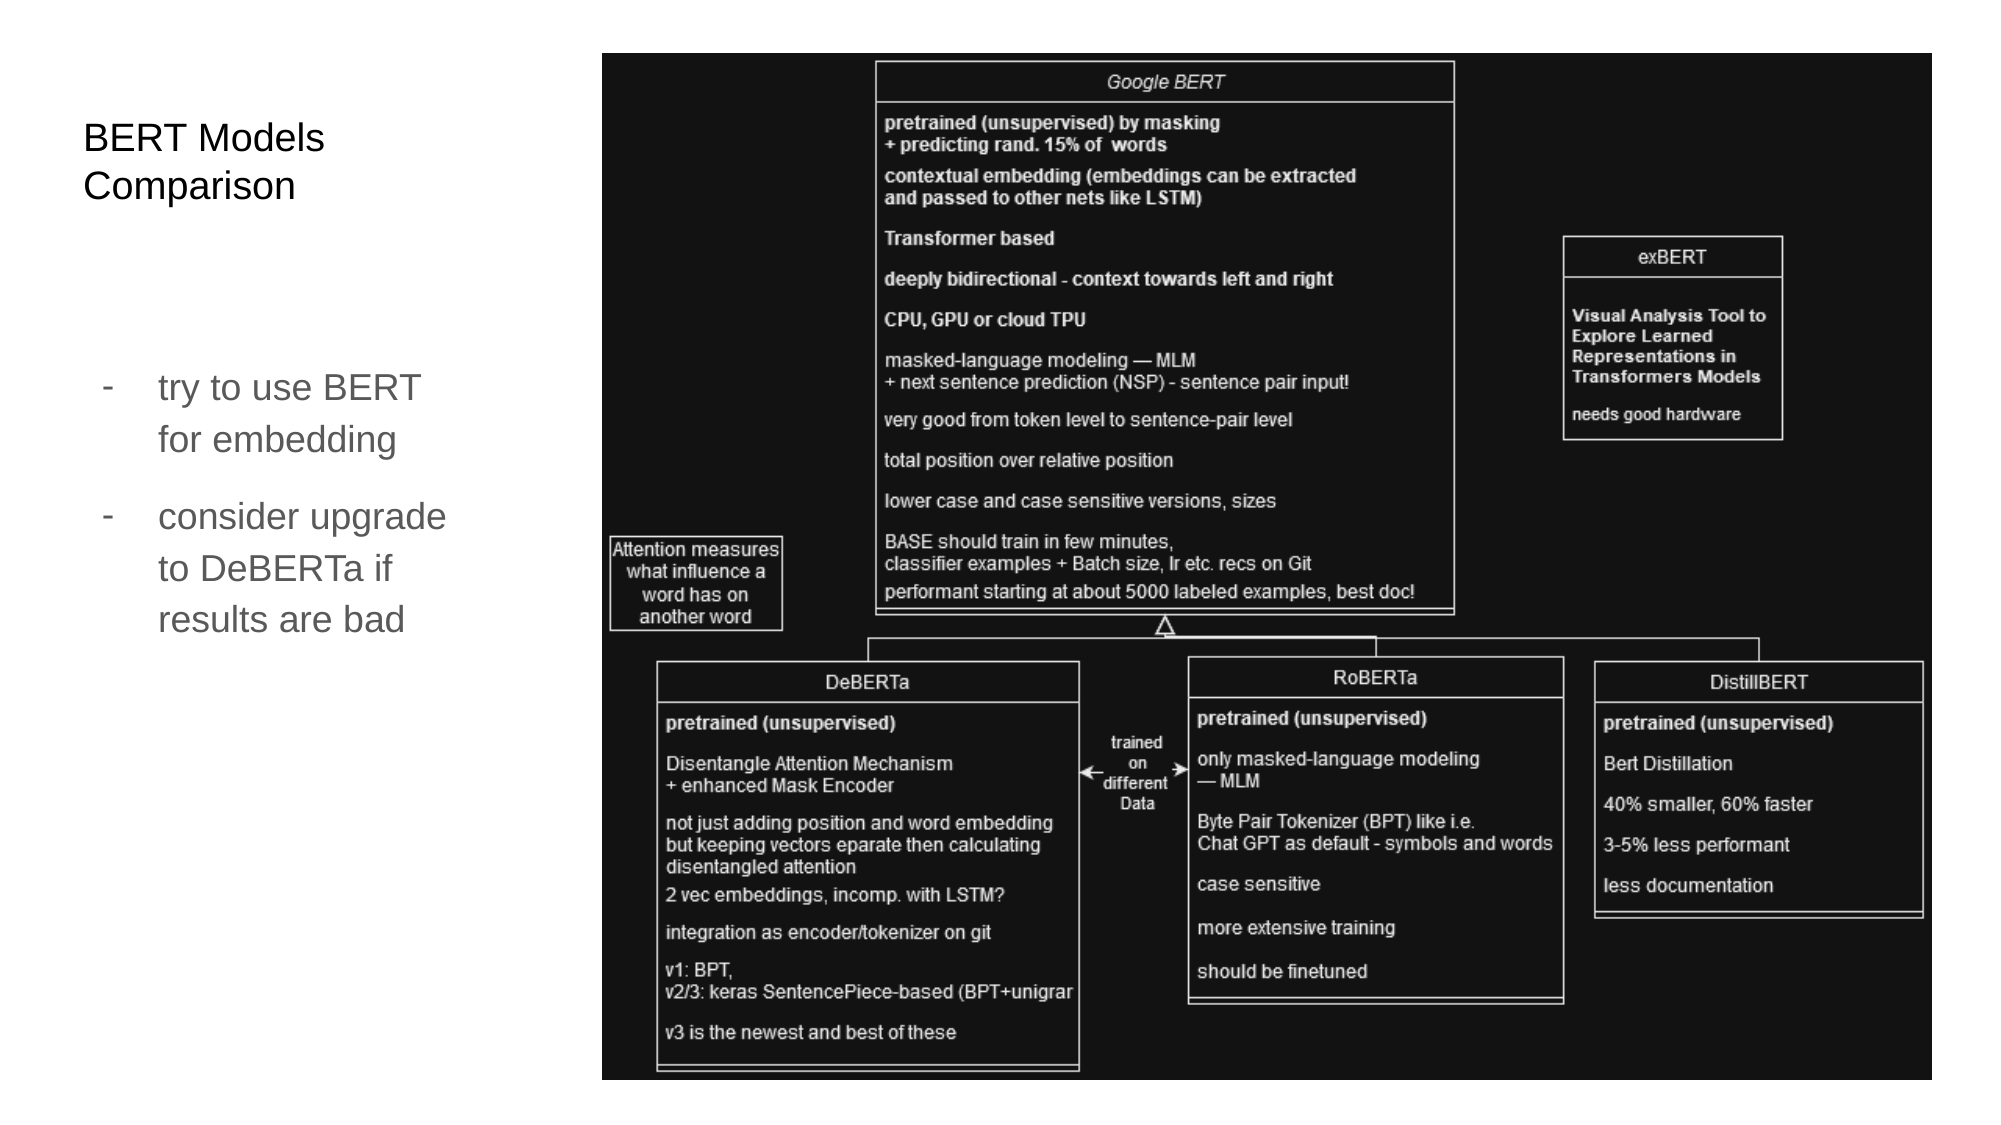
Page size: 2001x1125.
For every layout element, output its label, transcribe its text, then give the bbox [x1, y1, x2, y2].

title BERT Models Comparison [68, 97, 602, 223]
picture [602, 53, 1932, 1080]
list try to use BERT for embedding consider upgrade to DeBERTa if results are bad [68, 341, 602, 1000]
